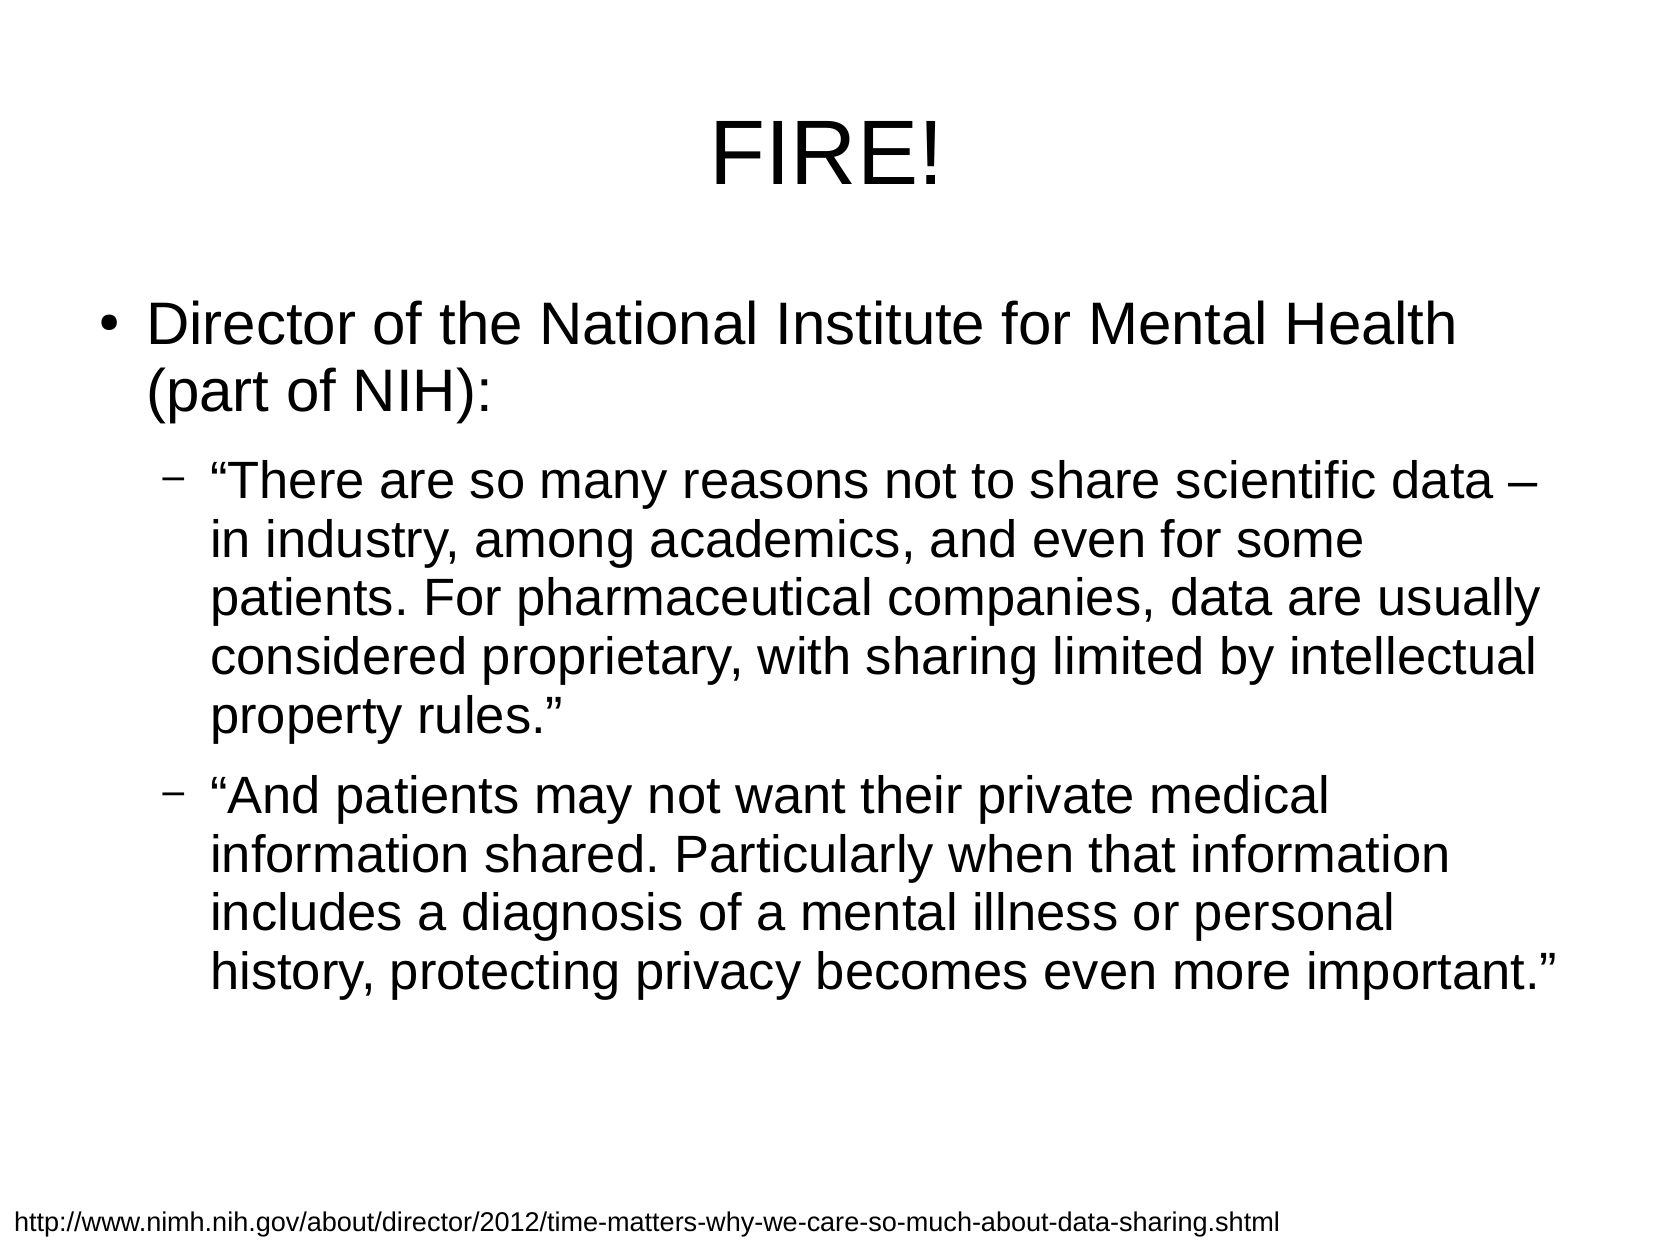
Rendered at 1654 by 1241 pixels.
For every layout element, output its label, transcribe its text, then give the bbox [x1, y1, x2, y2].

text_box http://www.nimh.nih.gov/about/director/2012/time-matters-why-we-care-so-much-about-data-sharing.shtml [0, 1200, 1654, 1241]
list Director of the National Institute for Mental Health (part of NIH): “There are so many reasons not to share scientific data – in industry, among academics, and even for some patients. For pharmaceutical companies, data are usually considered proprietary, with sharing limited by intellectual property rules.” “And patients may not want their private medical information shared. Particularly when that information includes a diagnosis of a mental illness or personal history, protecting privacy becomes even more important.” [82, 290, 1571, 1010]
title FIRE! [82, 49, 1571, 257]
